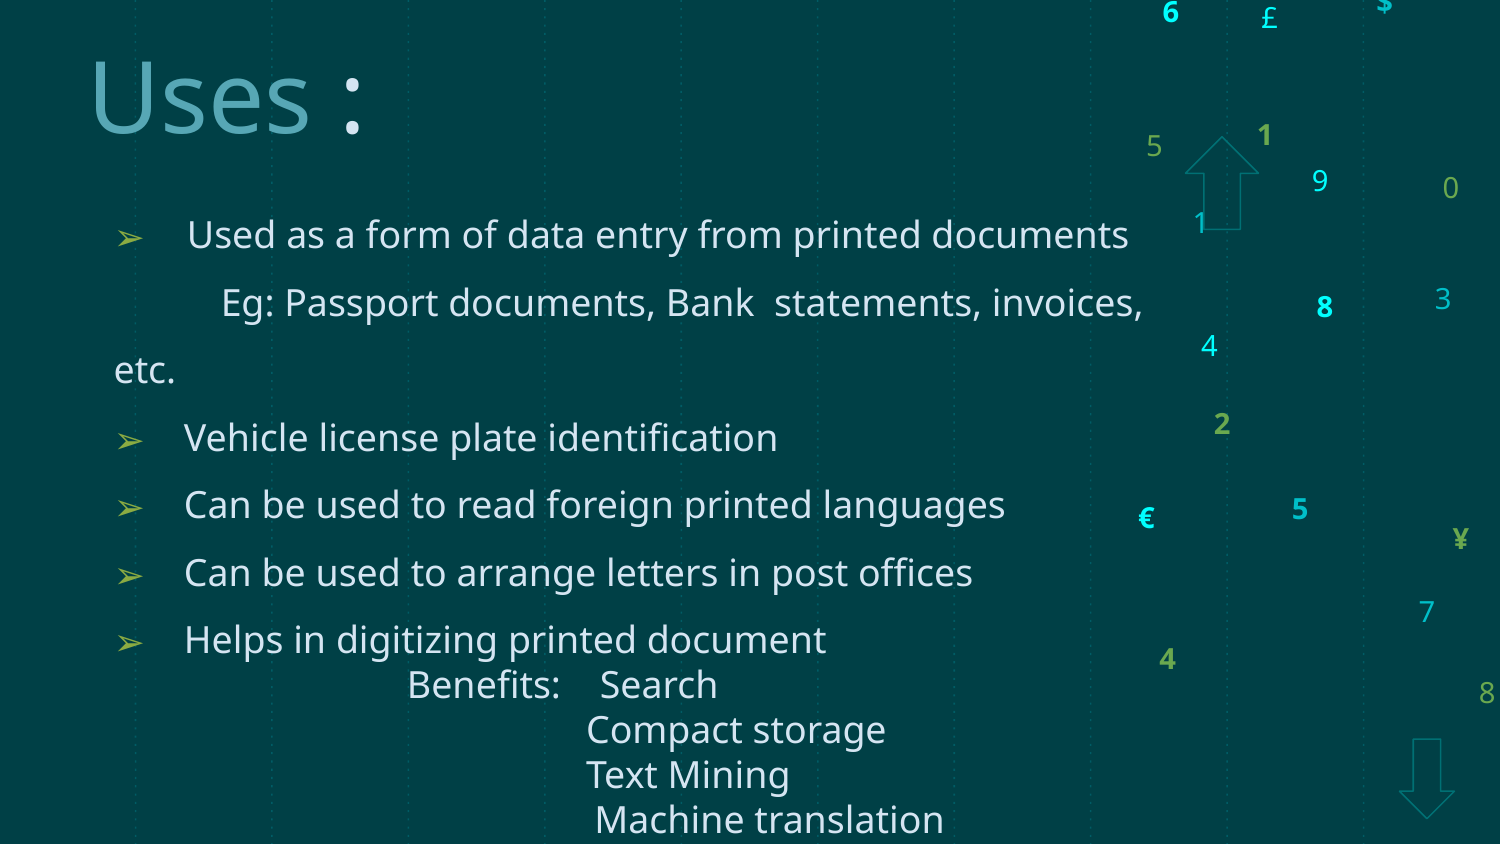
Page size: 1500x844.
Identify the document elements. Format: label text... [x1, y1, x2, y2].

text_box Uses : [72, 25, 548, 162]
text_box Used as a form of data entry from printed documents Eg: Passport documents, Bank statements, invoices, etc. Vehicle license plate identification Can be used to read foreign printed languages Can be used to arrange letters in post offices Helps in digitizing printed document Benefits: Search Compact storage Text Mining Machine translation [98, 181, 1222, 817]
